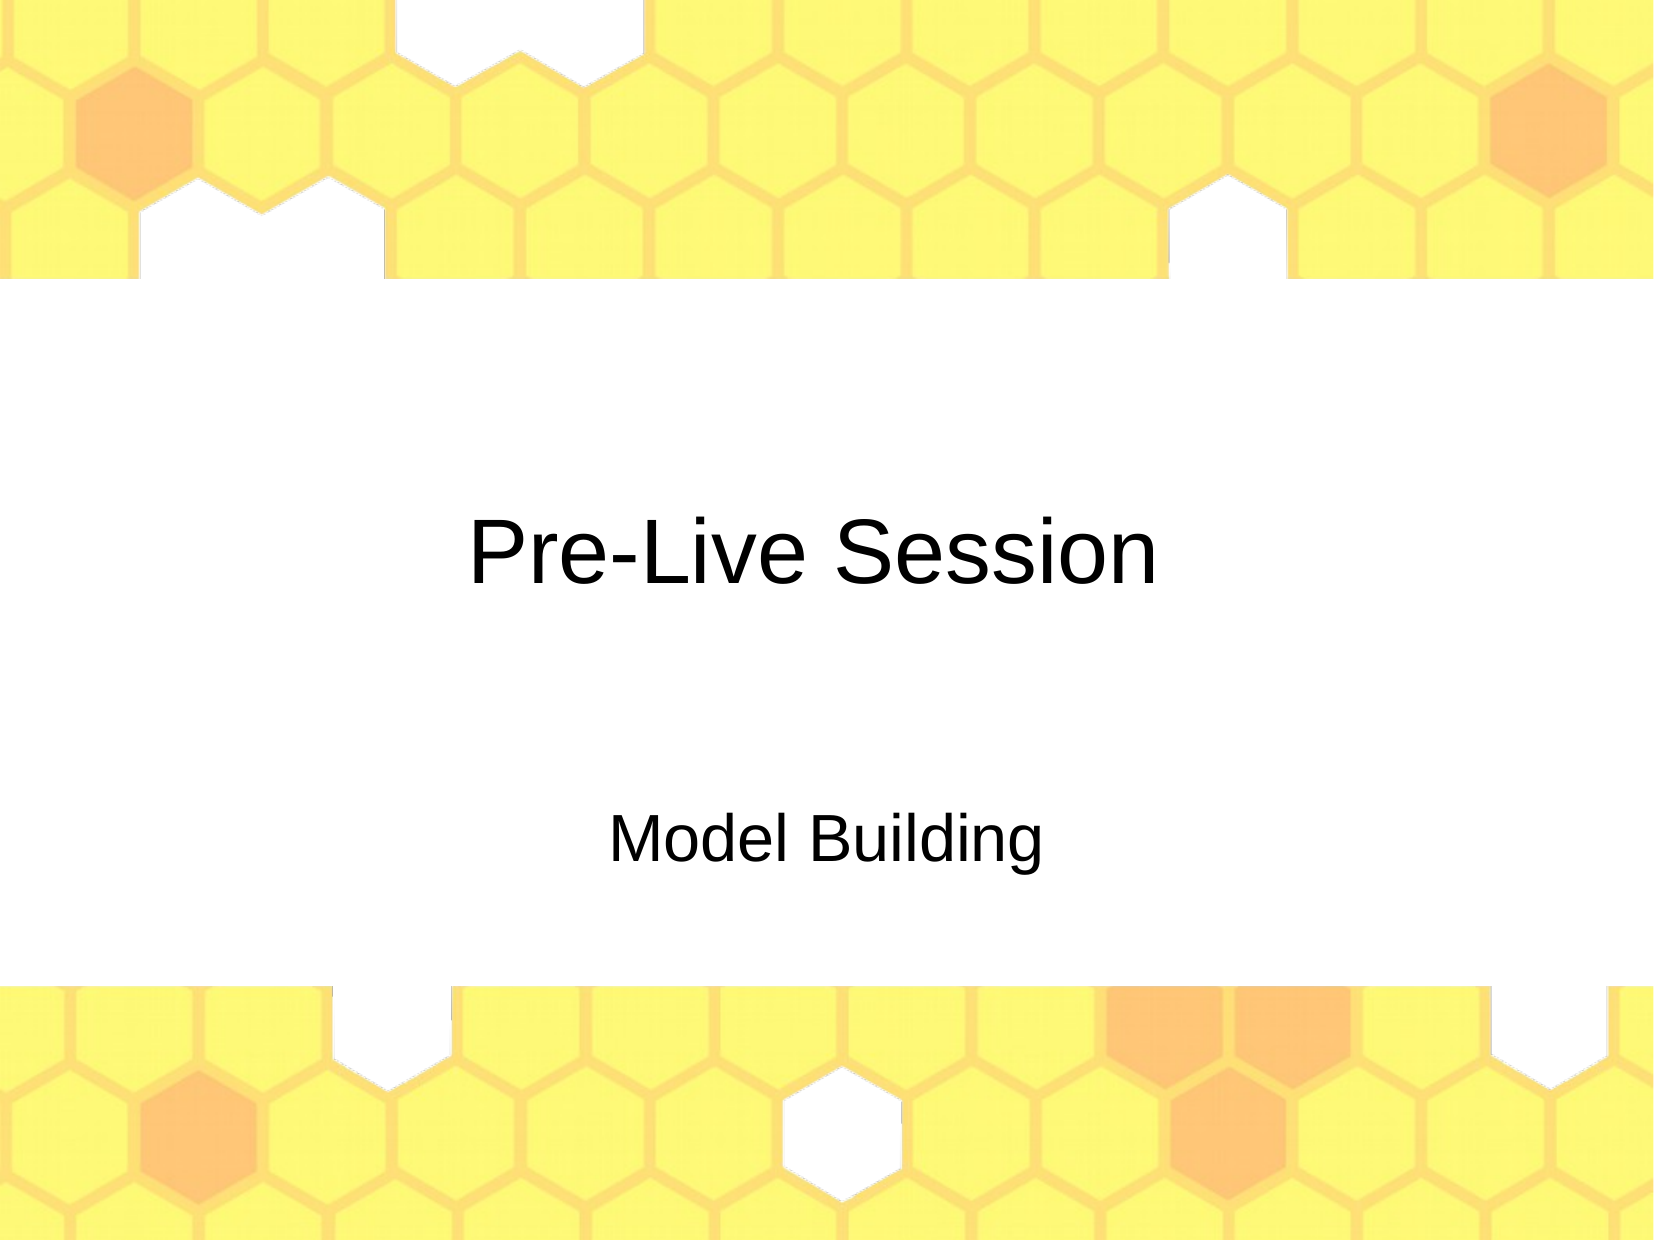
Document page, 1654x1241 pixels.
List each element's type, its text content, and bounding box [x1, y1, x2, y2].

picture [0, 0, 1654, 279]
title Pre-Live Session [82, 418, 1571, 686]
picture [0, 986, 1654, 1240]
subtitle Model Building [82, 744, 1571, 934]
